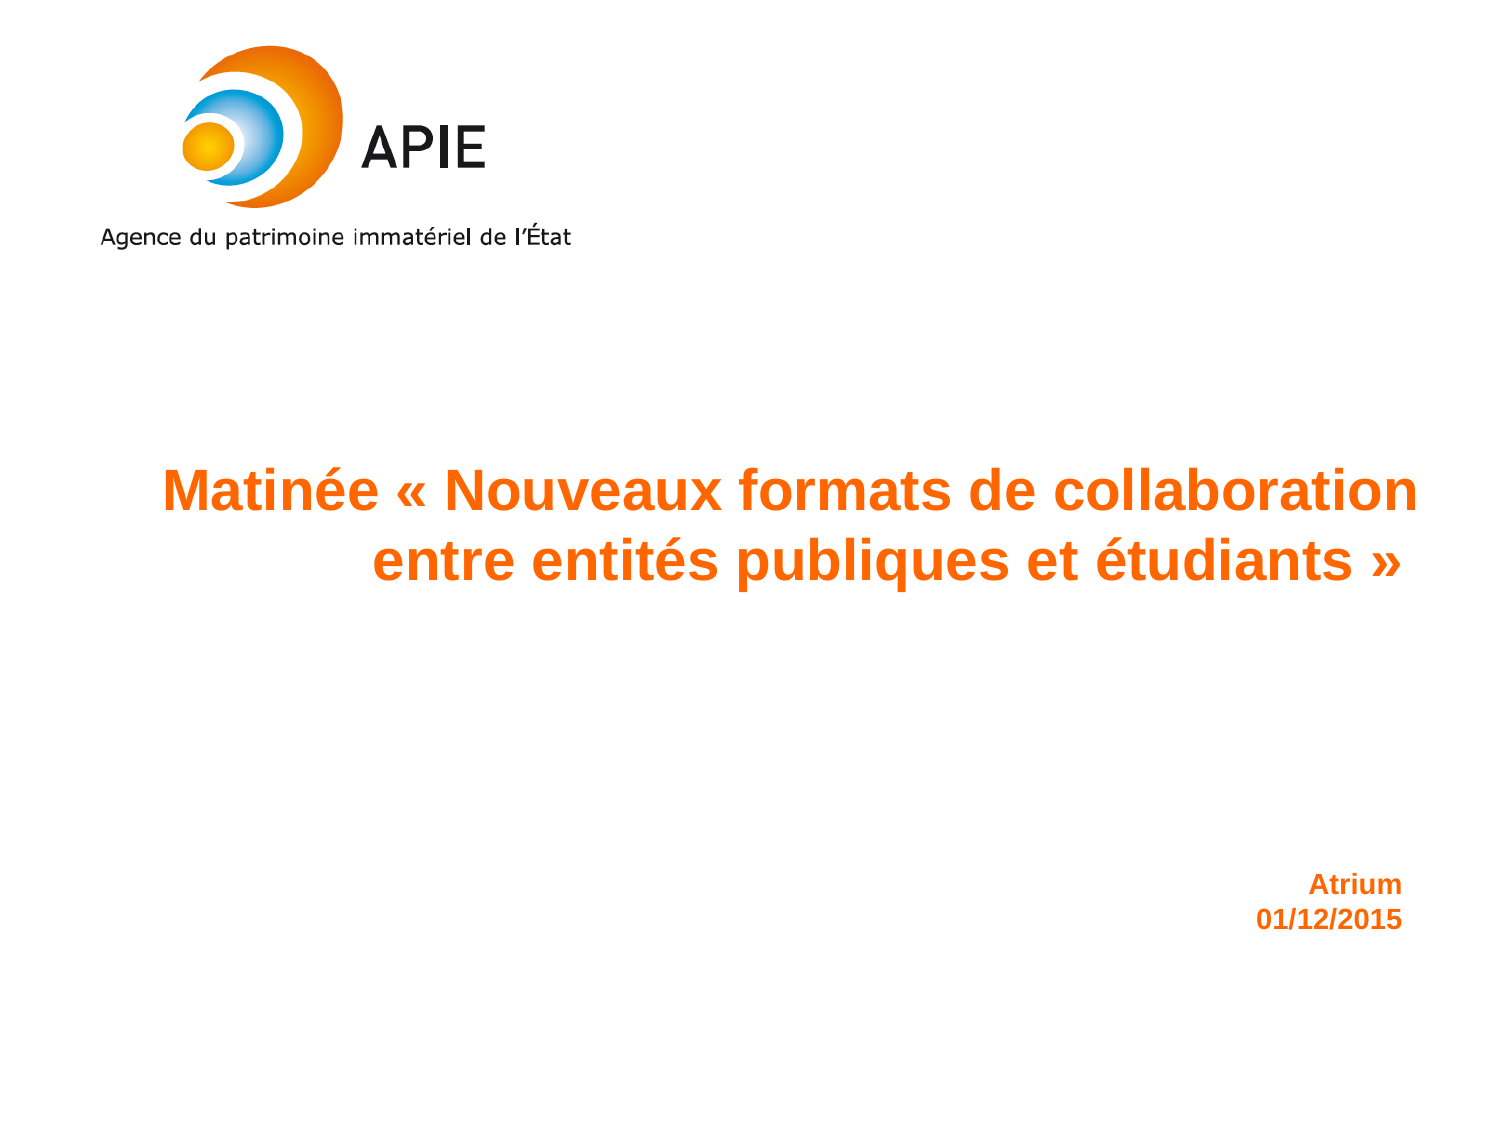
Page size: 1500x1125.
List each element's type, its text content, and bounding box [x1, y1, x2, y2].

text_box Atrium 01/12/2015 [726, 857, 1418, 953]
picture [23, 42, 621, 268]
text_box Matinée « Nouveaux formats de collaboration entre entités publiques et étudiants » [58, 444, 1435, 764]
